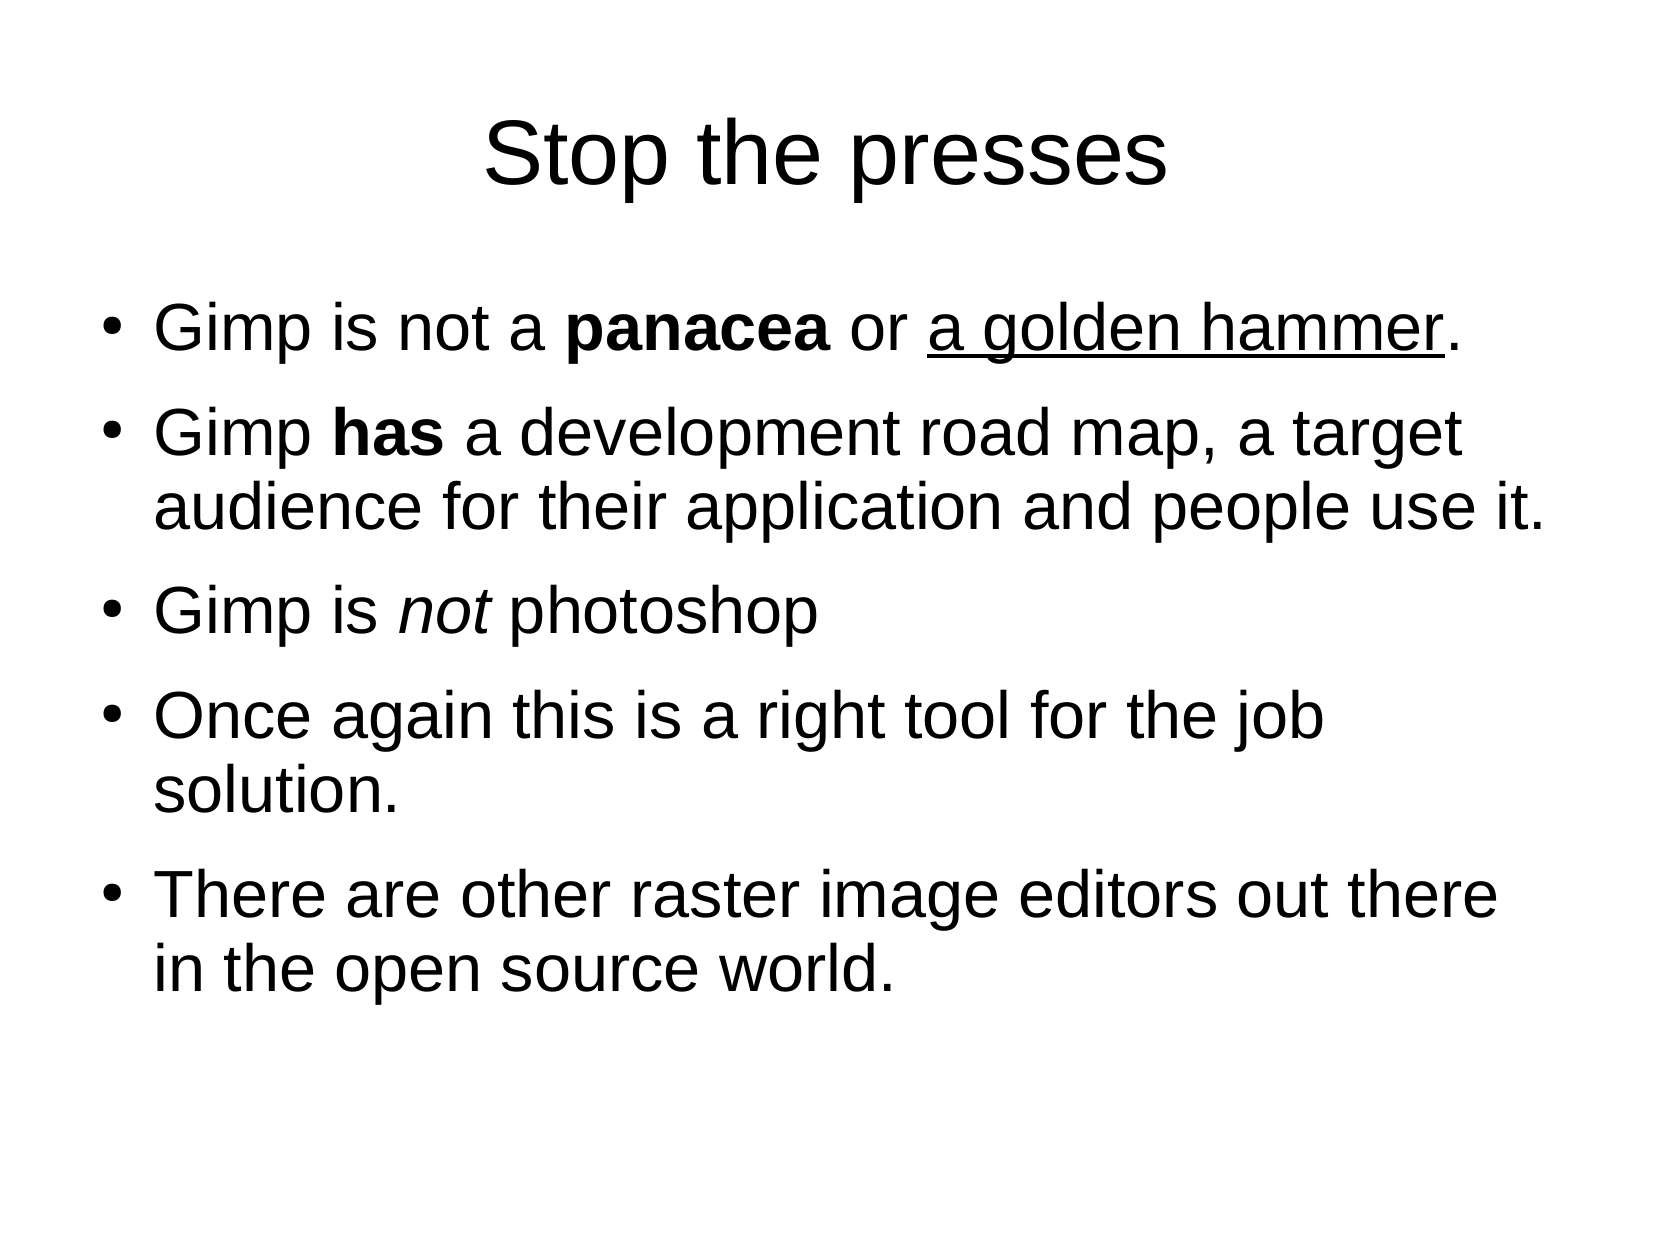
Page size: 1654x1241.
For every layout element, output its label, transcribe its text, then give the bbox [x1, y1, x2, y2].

list Gimp is not a panacea or a golden hammer. Gimp has a development road map, a target audience for their application and people use it. Gimp is not photoshop Once again this is a right tool for the job solution. There are other raster image editors out there in the open source world. [82, 290, 1571, 1109]
title Stop the presses [82, 49, 1571, 257]
